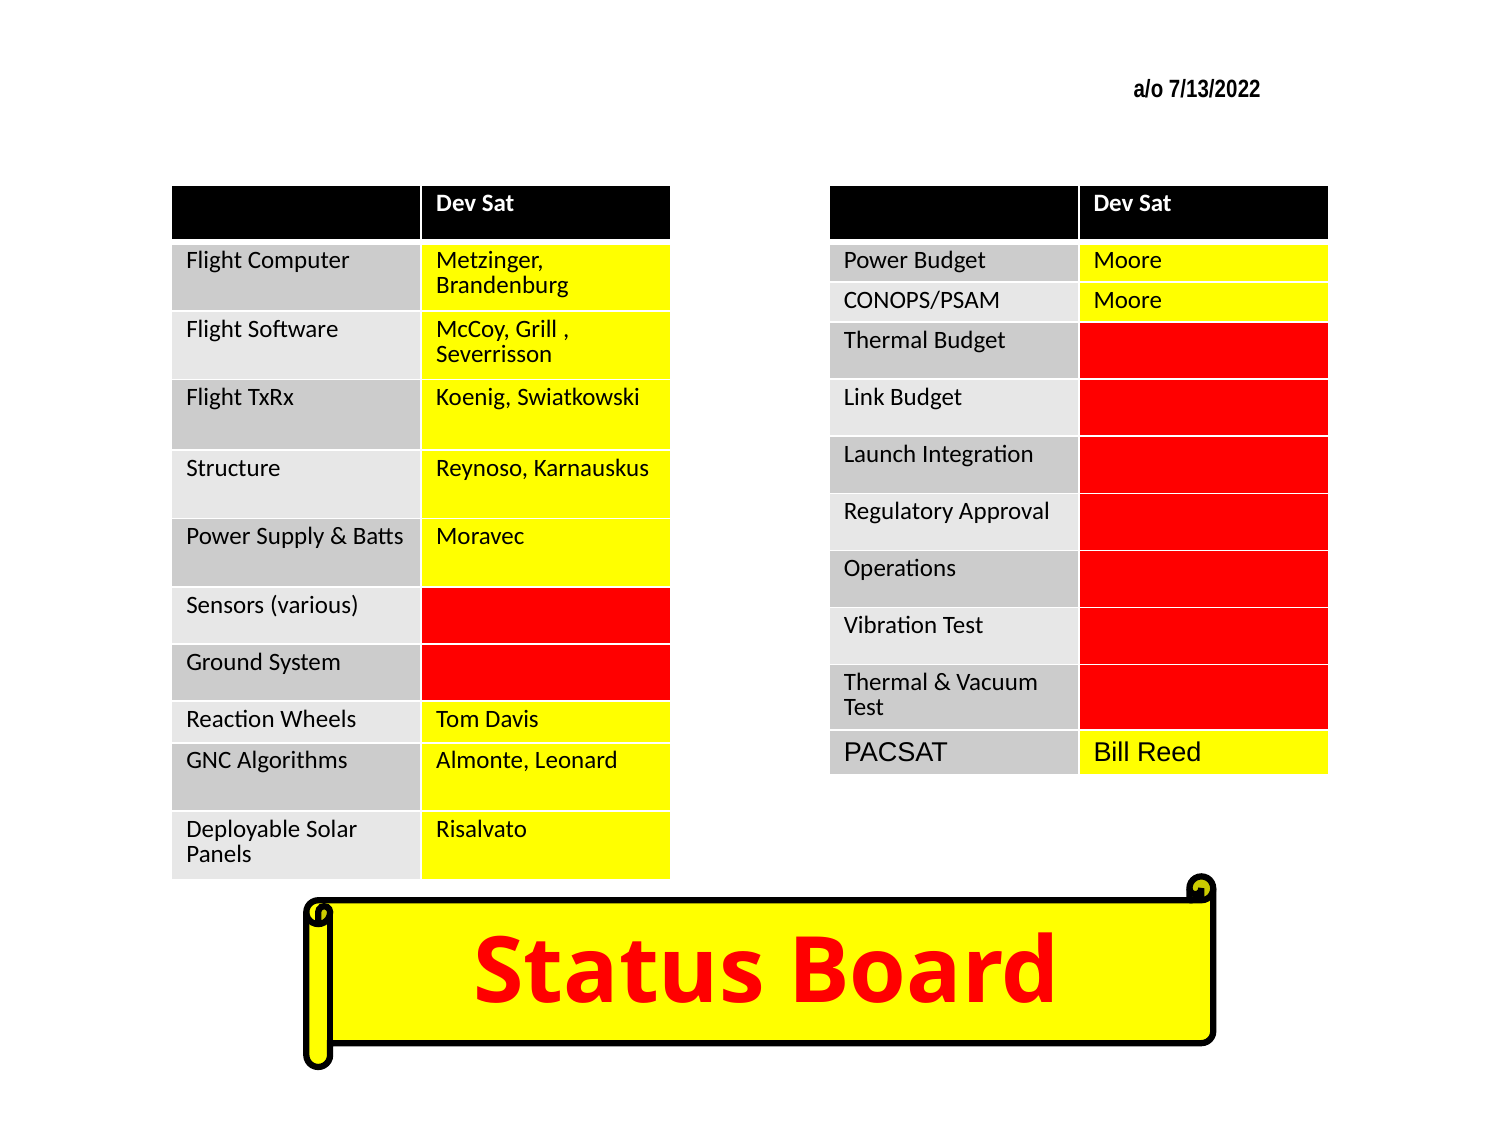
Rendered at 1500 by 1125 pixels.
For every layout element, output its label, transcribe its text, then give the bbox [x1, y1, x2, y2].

table_cell [1080, 494, 1328, 550]
table_cell PACSAT [830, 731, 1078, 774]
table_cell Thermal & Vacuum Test [830, 665, 1078, 729]
table_cell [422, 588, 670, 643]
table_cell Moravec [422, 519, 670, 586]
table_header [172, 186, 420, 239]
table_cell Bill Reed [1080, 731, 1328, 774]
table_cell Reynoso, Karnauskus [422, 451, 670, 518]
table_cell Vibration Test [830, 608, 1078, 664]
table_cell Operations [830, 551, 1078, 607]
table_cell Thermal Budget [830, 323, 1078, 378]
table_cell Risalvato [422, 812, 670, 879]
table_cell Flight Software [172, 312, 420, 379]
table_header [830, 186, 1078, 239]
table_cell [1080, 380, 1328, 435]
table_cell CONOPS/PSAM [830, 283, 1078, 321]
table_cell Power Supply & Batts [172, 519, 420, 586]
table_cell Regulatory Approval [830, 494, 1078, 550]
text_box Status Board [260, 903, 1273, 1028]
table_cell Moore [1080, 245, 1328, 281]
table_header Dev Sat [422, 186, 670, 239]
table_cell McCoy, Grill , Severrisson [422, 312, 670, 379]
table_cell GNC Algorithms [172, 744, 420, 810]
table_cell Flight TxRx [172, 380, 420, 449]
table_cell Koenig, Swiatkowski [422, 380, 670, 449]
table_cell [422, 645, 670, 700]
table_cell [1080, 665, 1328, 729]
table_cell Almonte, Leonard [422, 744, 670, 810]
table_cell Launch Integration [830, 437, 1078, 493]
table_cell Reaction Wheels [172, 702, 420, 742]
table_cell [1080, 323, 1328, 378]
table_cell [1080, 551, 1328, 607]
table_cell Moore [1080, 283, 1328, 321]
table_cell [1080, 437, 1328, 493]
table_cell Ground System [172, 645, 420, 700]
text_box [306, 1028, 1214, 1068]
table_cell Flight Computer [172, 245, 420, 310]
table_cell Tom Davis [422, 702, 670, 742]
table_cell [1080, 608, 1328, 664]
table_cell Link Budget [830, 380, 1078, 435]
table_header Dev Sat [1080, 186, 1328, 239]
text_box a/o 7/13/2022 [1118, 65, 1308, 111]
table_cell Deployable Solar Panels [172, 812, 420, 879]
table_cell Metzinger, Brandenburg [422, 245, 670, 310]
text_box [310, 876, 1214, 903]
table_cell Power Budget [830, 245, 1078, 281]
table_cell Structure [172, 451, 420, 518]
table_cell Sensors (various) [172, 588, 420, 643]
